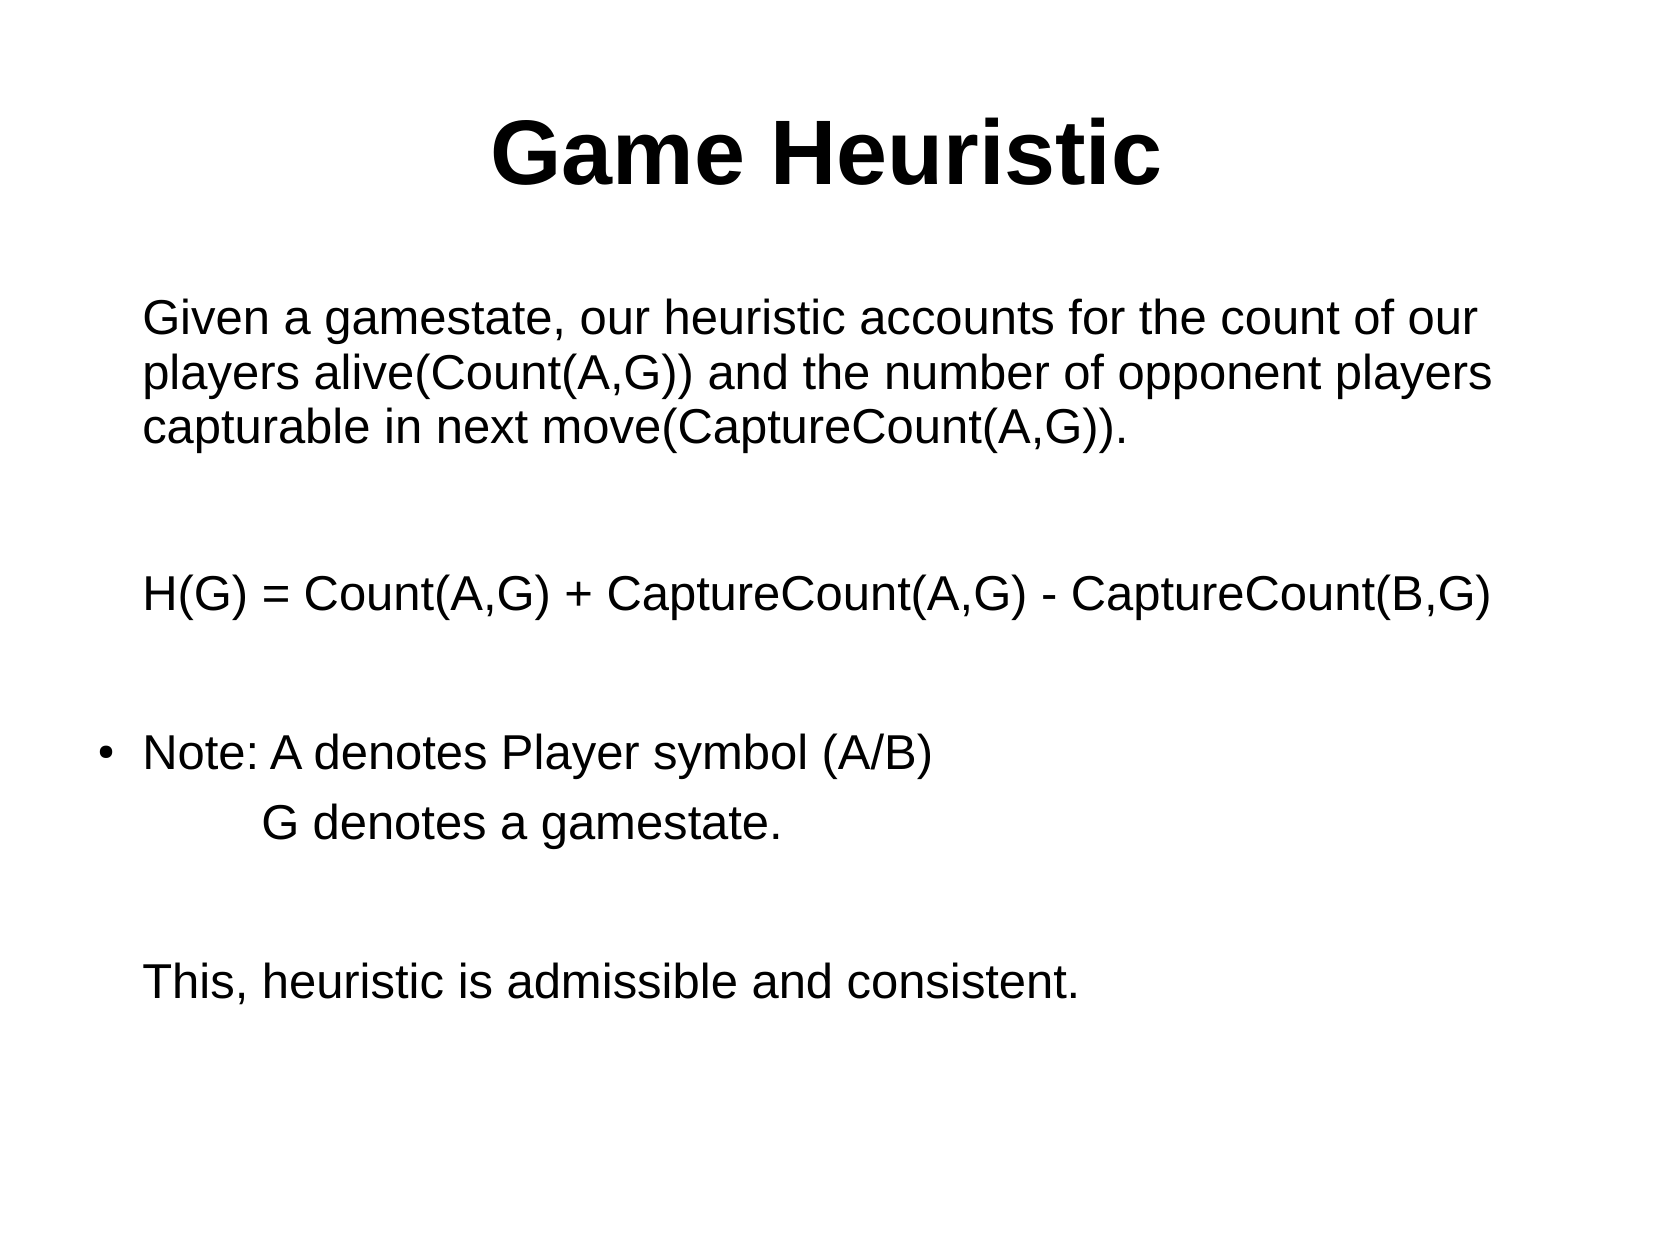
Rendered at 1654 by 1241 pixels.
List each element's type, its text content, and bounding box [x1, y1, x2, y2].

title Game Heuristic [82, 49, 1571, 257]
list Given a gamestate, our heuristic accounts for the count of our players alive(Count(A,G)) and the number of opponent players capturable in next move(CaptureCount(A,G)). H(G) = Count(A,G) + CaptureCount(A,G) - CaptureCount(B,G) Note: A denotes Player symbol (A/B) G denotes a gamestate. This, heuristic is admissible and consistent. [82, 290, 1571, 1010]
